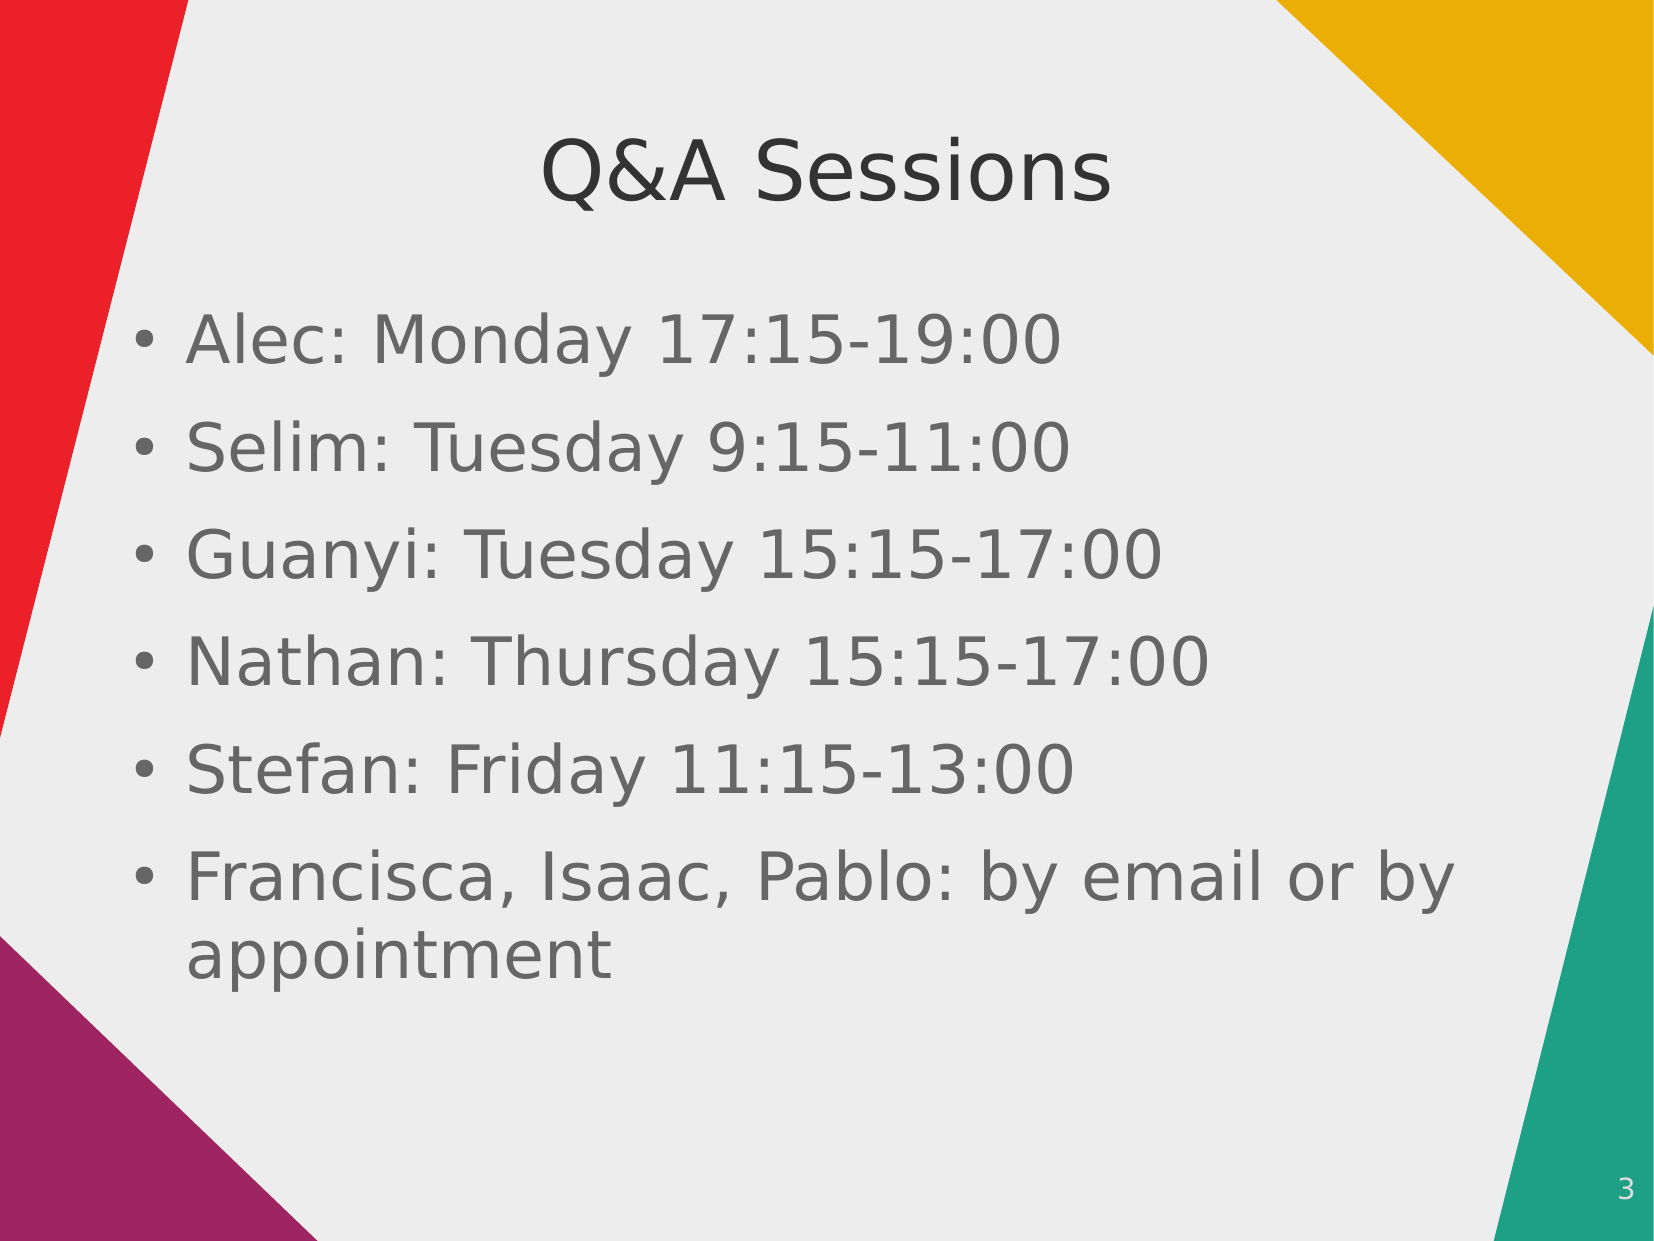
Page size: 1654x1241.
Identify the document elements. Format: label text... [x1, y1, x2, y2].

list Alec: Monday 17:15-19:00 Selim: Tuesday 9:15-11:00 Guanyi: Tuesday 15:15-17:00 Nathan: Thursday 15:15-17:00 Stefan: Friday 11:15-13:00 Francisca, Isaac, Pablo: by email or by appointment [114, 302, 1539, 1033]
title Q&A Sessions [114, 73, 1539, 271]
